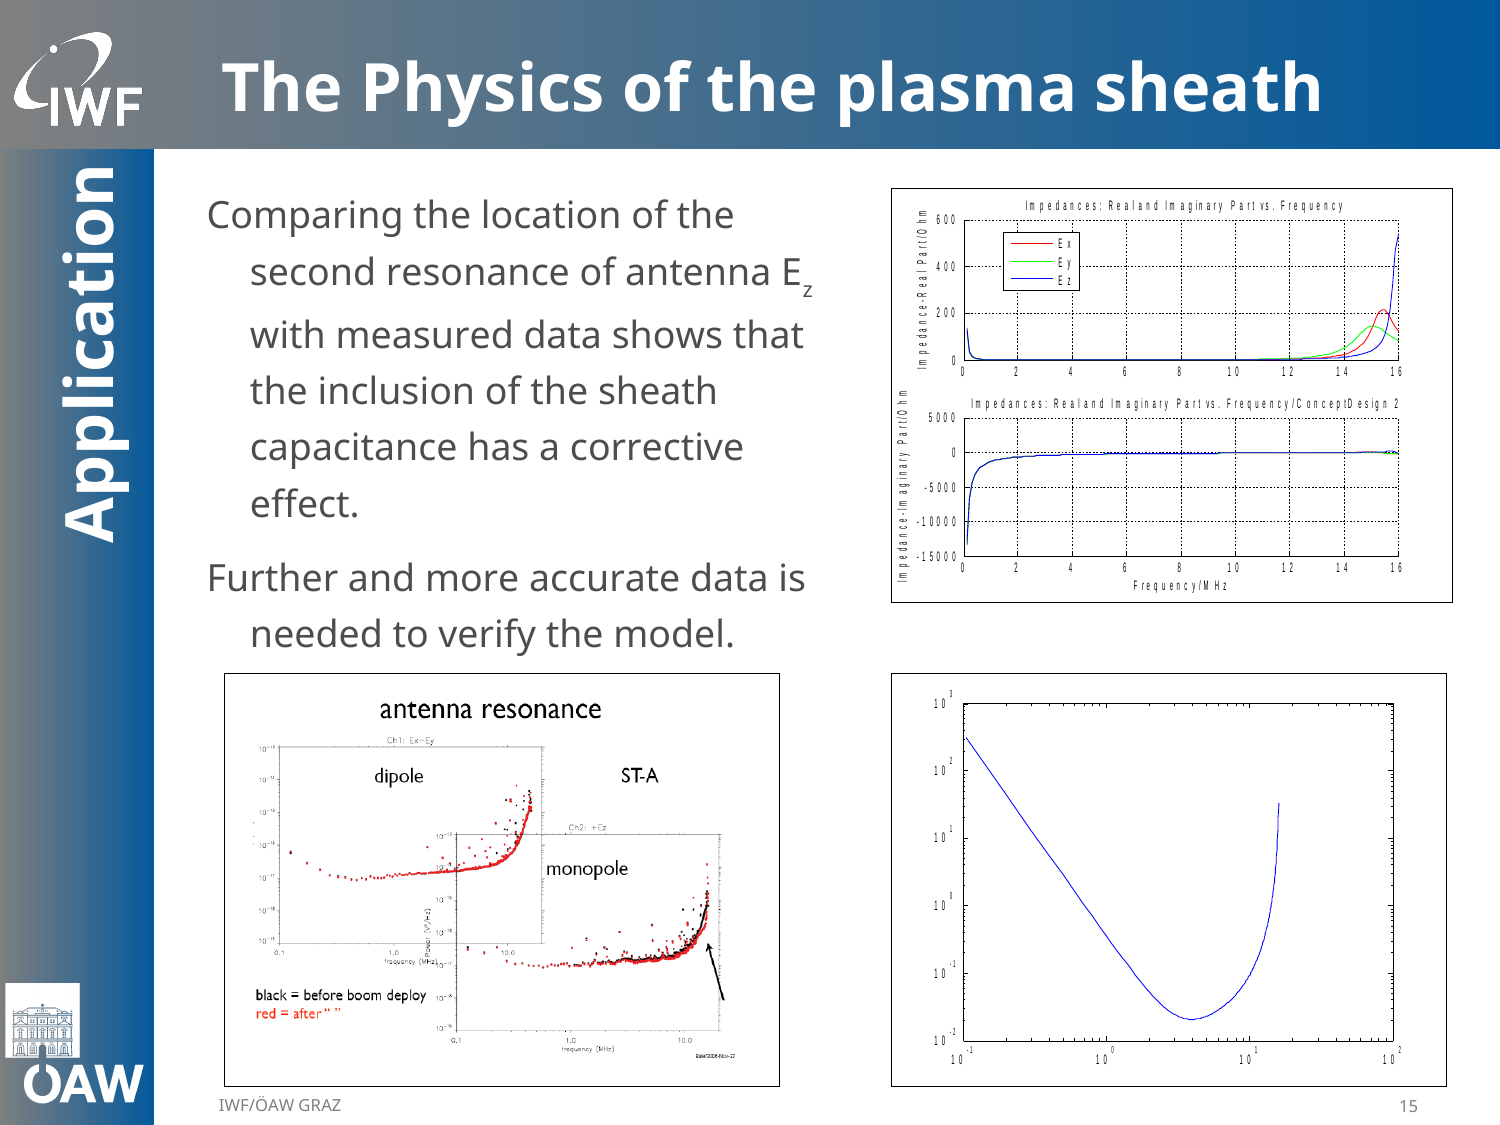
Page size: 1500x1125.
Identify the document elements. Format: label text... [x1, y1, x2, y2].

picture [8, 32, 154, 132]
list Comparing the location of the second resonance of antenna Ez with measured data shows that the inclusion of the sheath capacitance has a corrective effect. Further and more accurate data is needed to verify the model. [206, 183, 827, 608]
picture [5, 983, 154, 1105]
chart [553, 538, 1087, 666]
picture [224, 673, 780, 1087]
text_box Application [29, 148, 154, 959]
picture [891, 673, 1447, 1087]
picture [891, 188, 1453, 603]
list [850, 177, 1471, 1075]
title The Physics of the plasma sheath [206, 31, 1459, 149]
